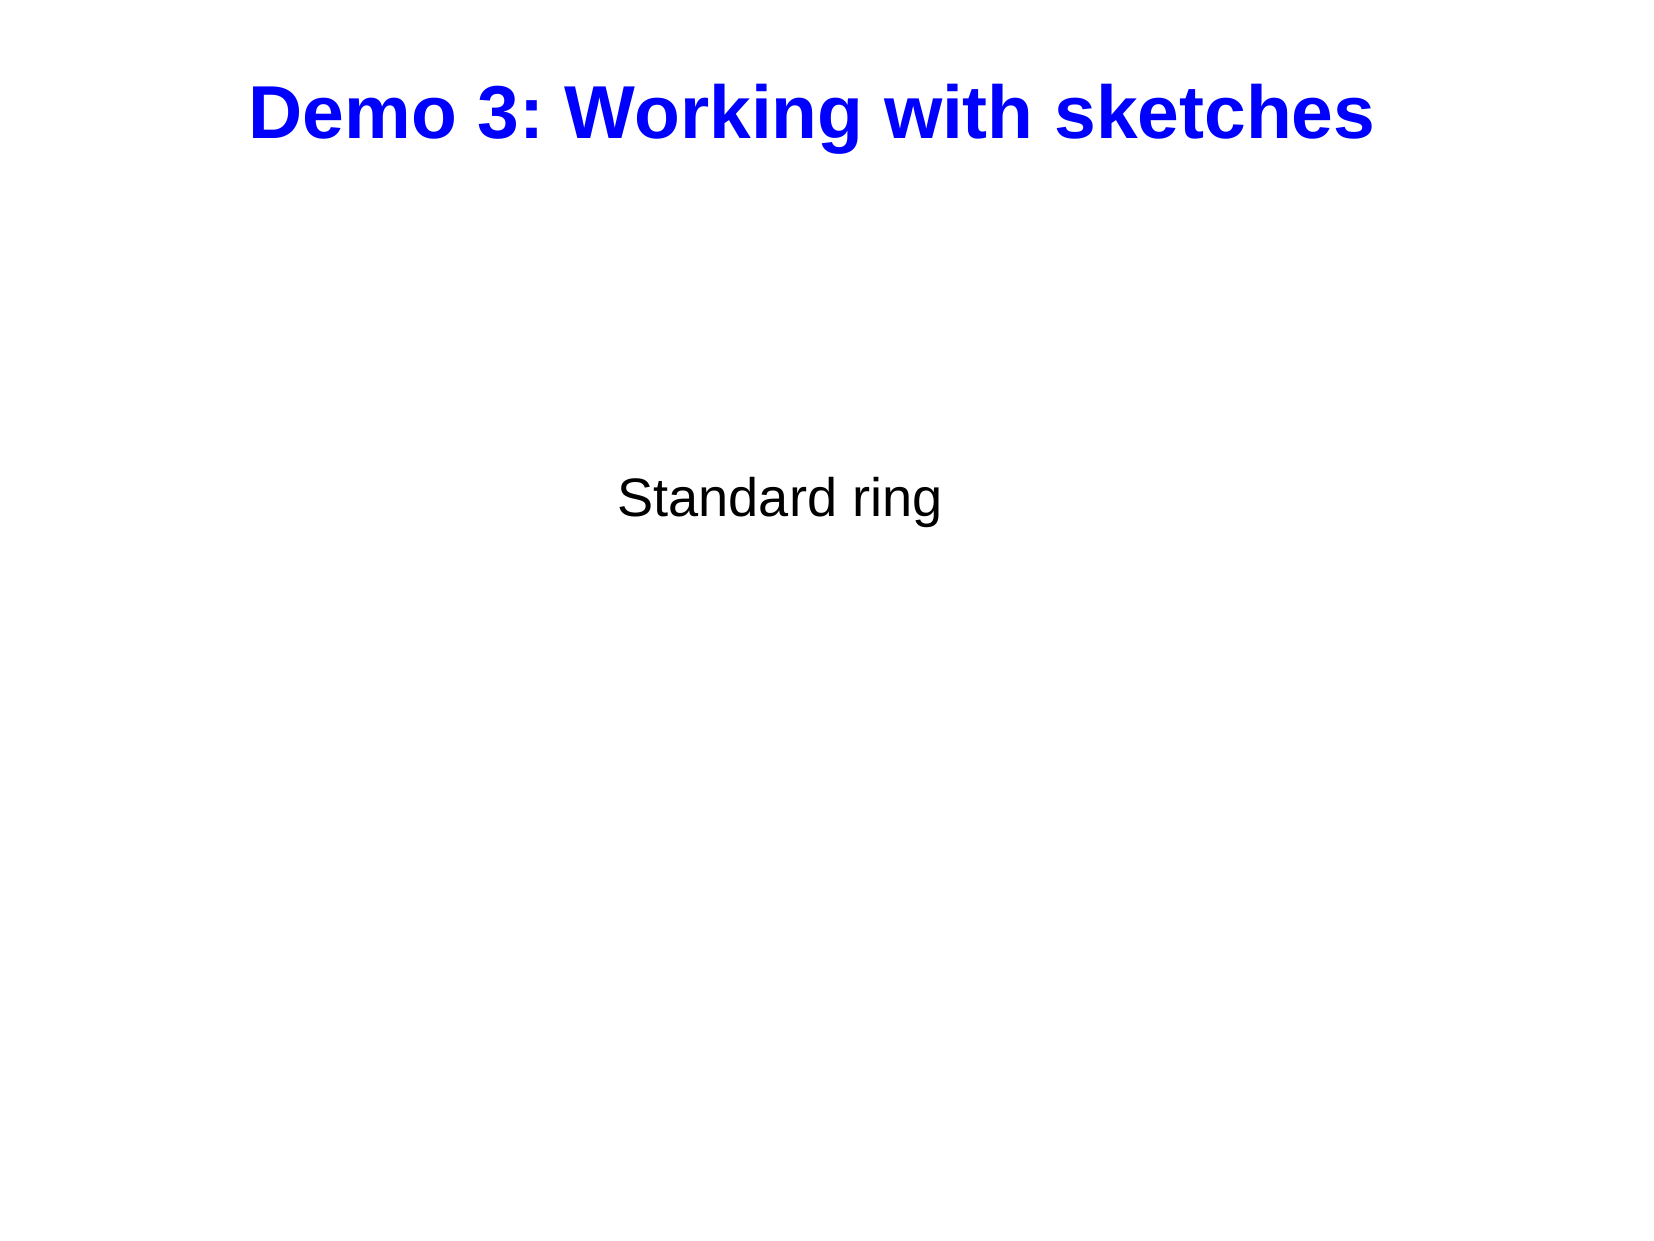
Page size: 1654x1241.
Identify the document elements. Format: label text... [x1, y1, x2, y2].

title Standard ring [510, 455, 1051, 541]
text_box Demo 3: Working with sketches [64, 60, 1561, 166]
